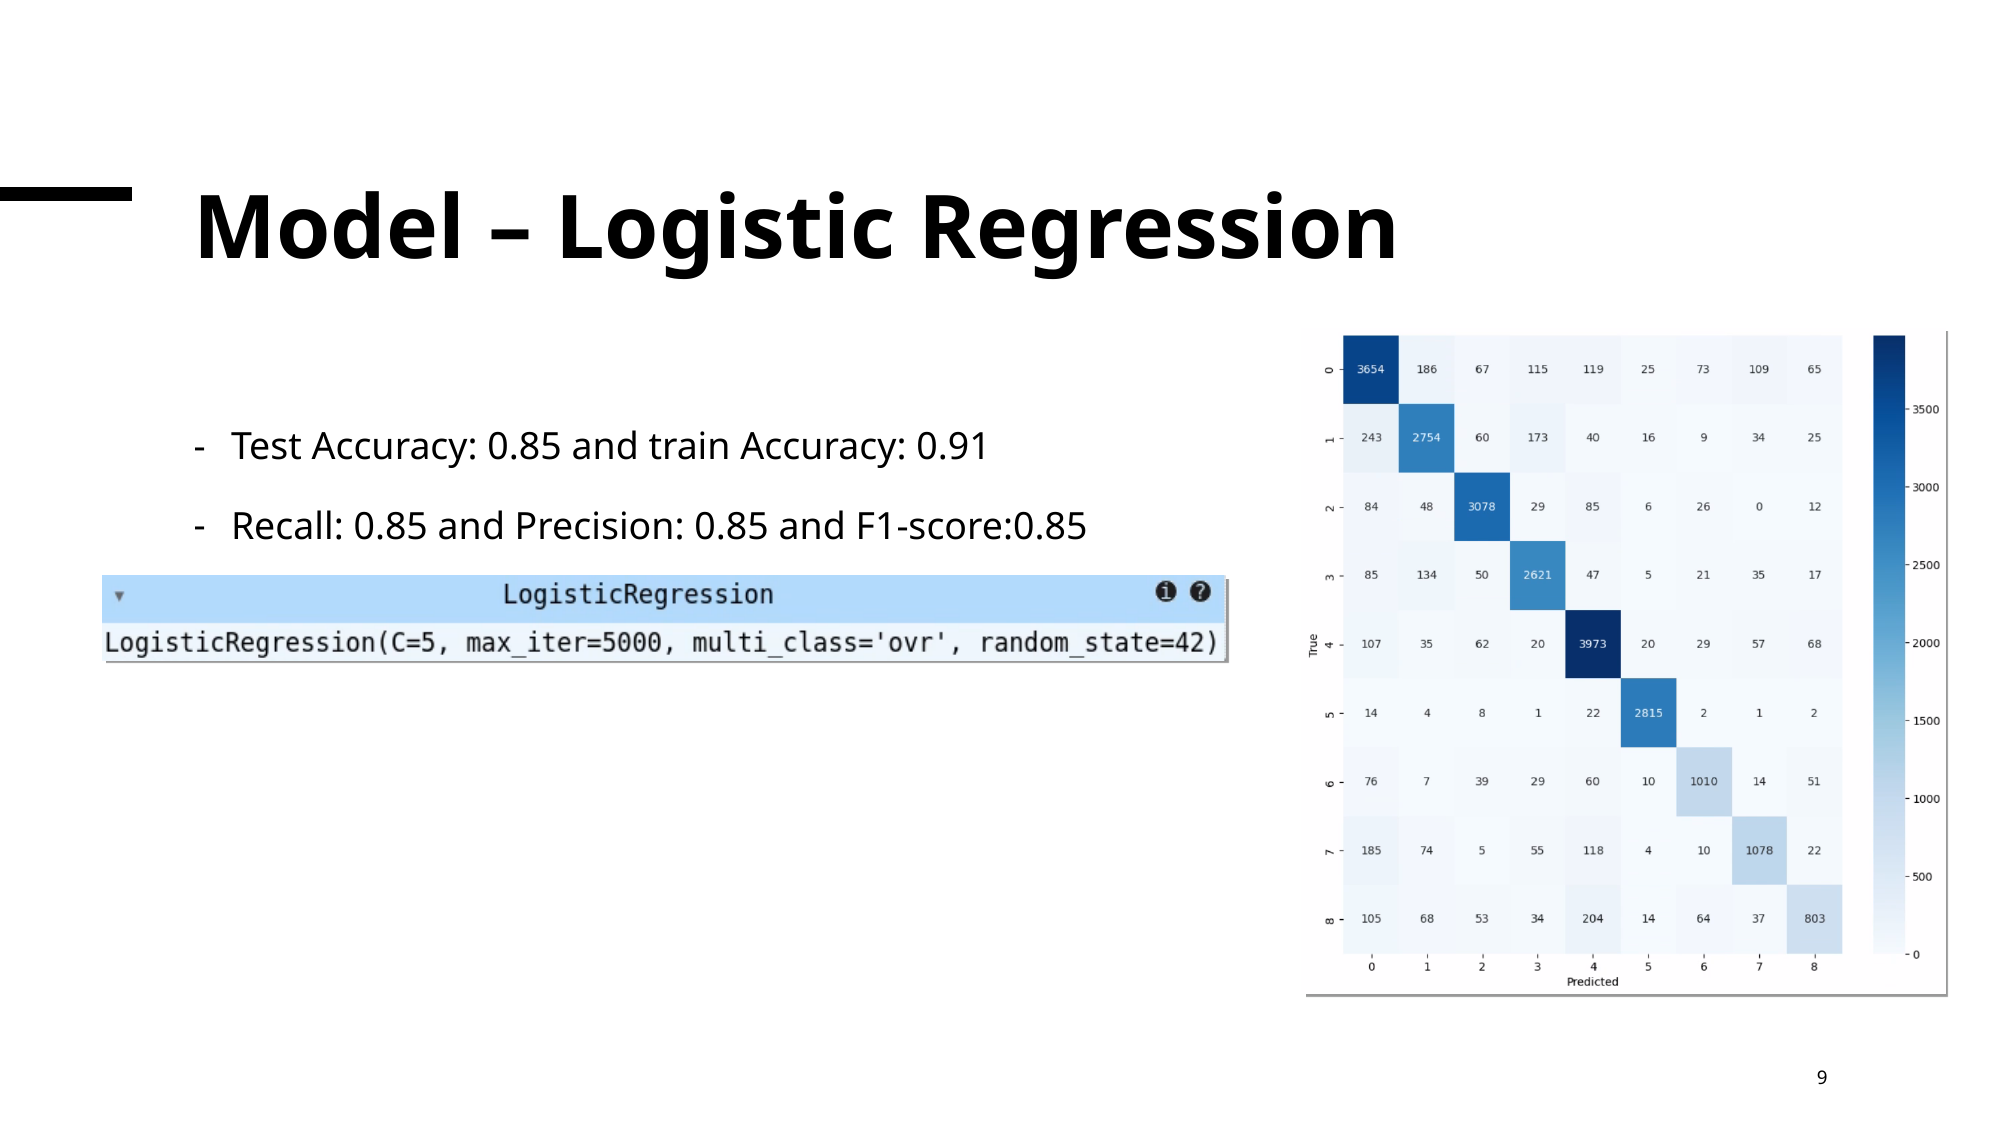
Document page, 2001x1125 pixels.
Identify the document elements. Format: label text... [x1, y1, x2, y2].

picture [102, 575, 1226, 661]
text_box ‹#› [1801, 1048, 1956, 1109]
title Model – Logistic Regression [178, 178, 1807, 392]
list Test Accuracy: 0.85 and train Accuracy: 0.91 Recall: 0.85 and Precision: 0.85 and F1-score:0.85 [178, 401, 1807, 1032]
picture [1301, 327, 1946, 994]
